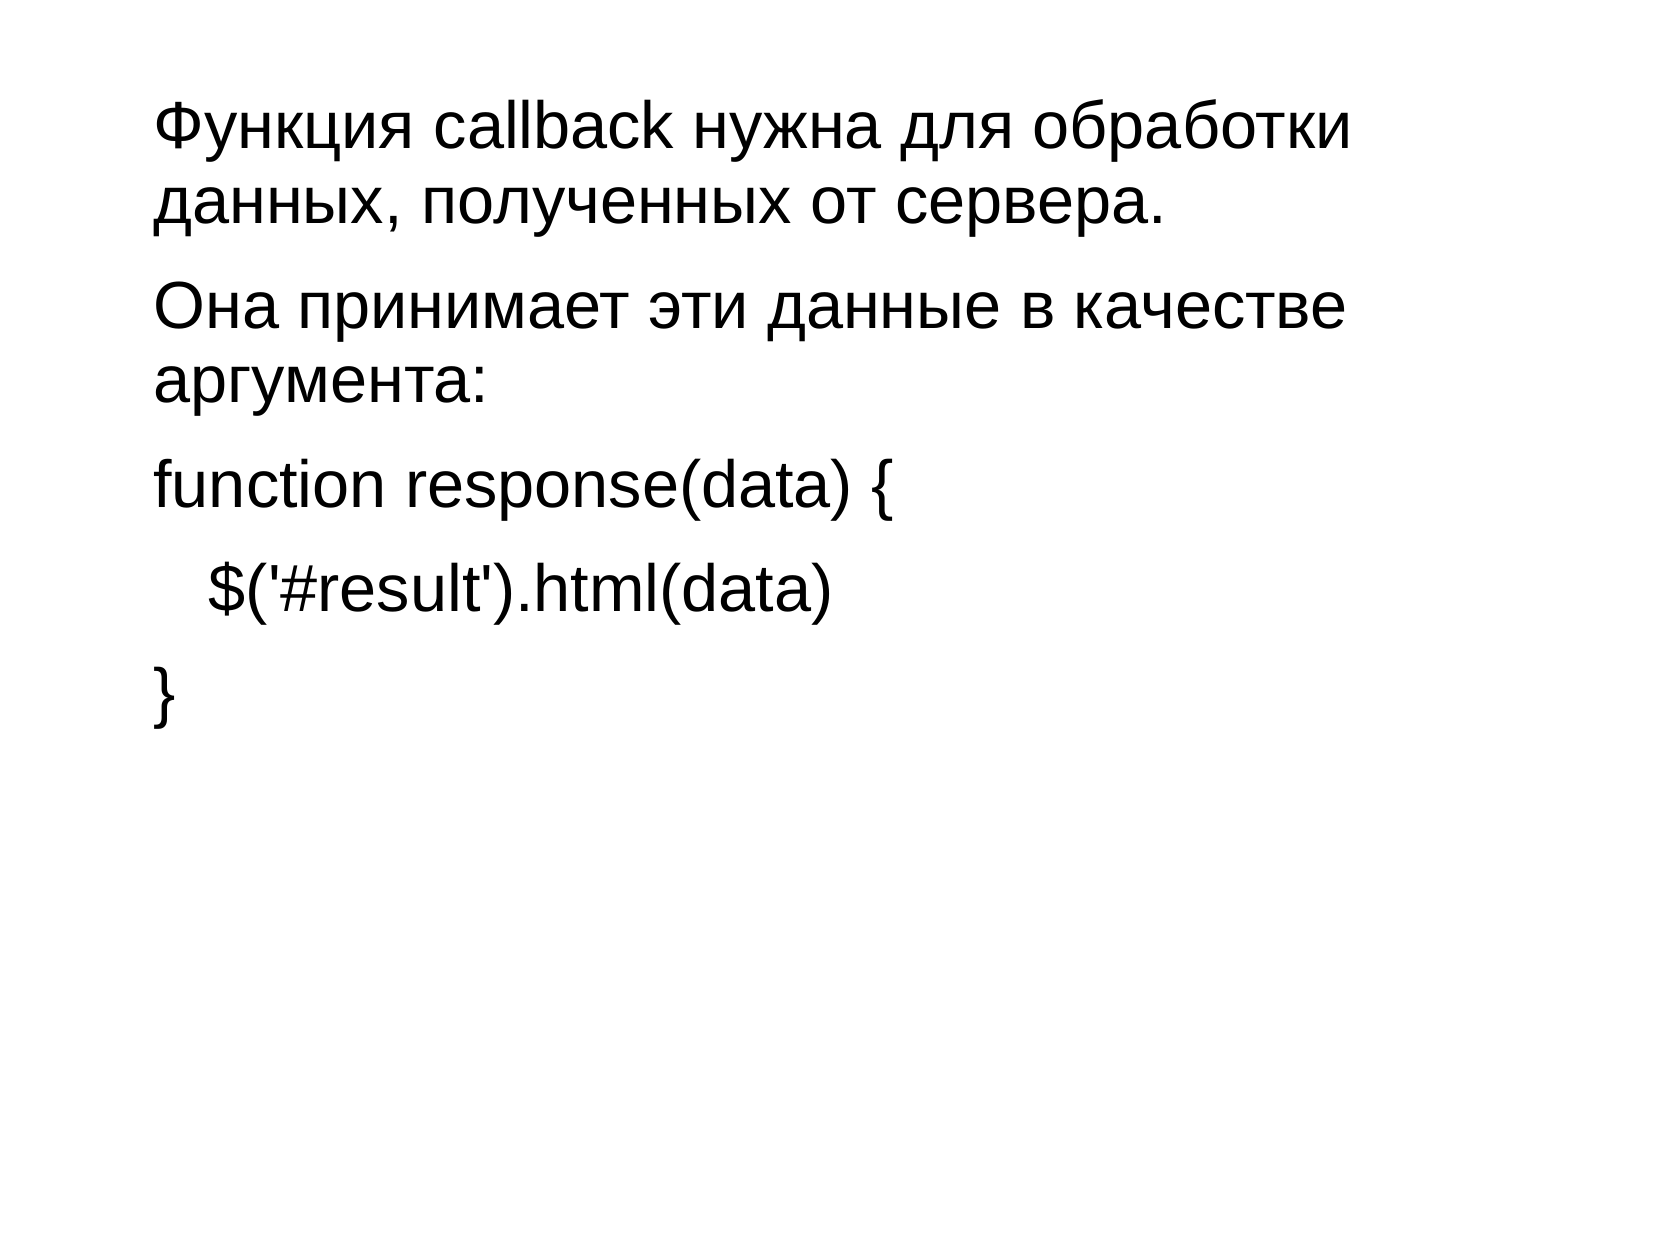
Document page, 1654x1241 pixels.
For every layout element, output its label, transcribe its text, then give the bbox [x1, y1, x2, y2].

list Функция callback нужна для обработки данных, полученных от сервера. Она принимает эти данные в качестве аргумента: function response(data) { $('#result').html(data) } [82, 88, 1571, 1109]
